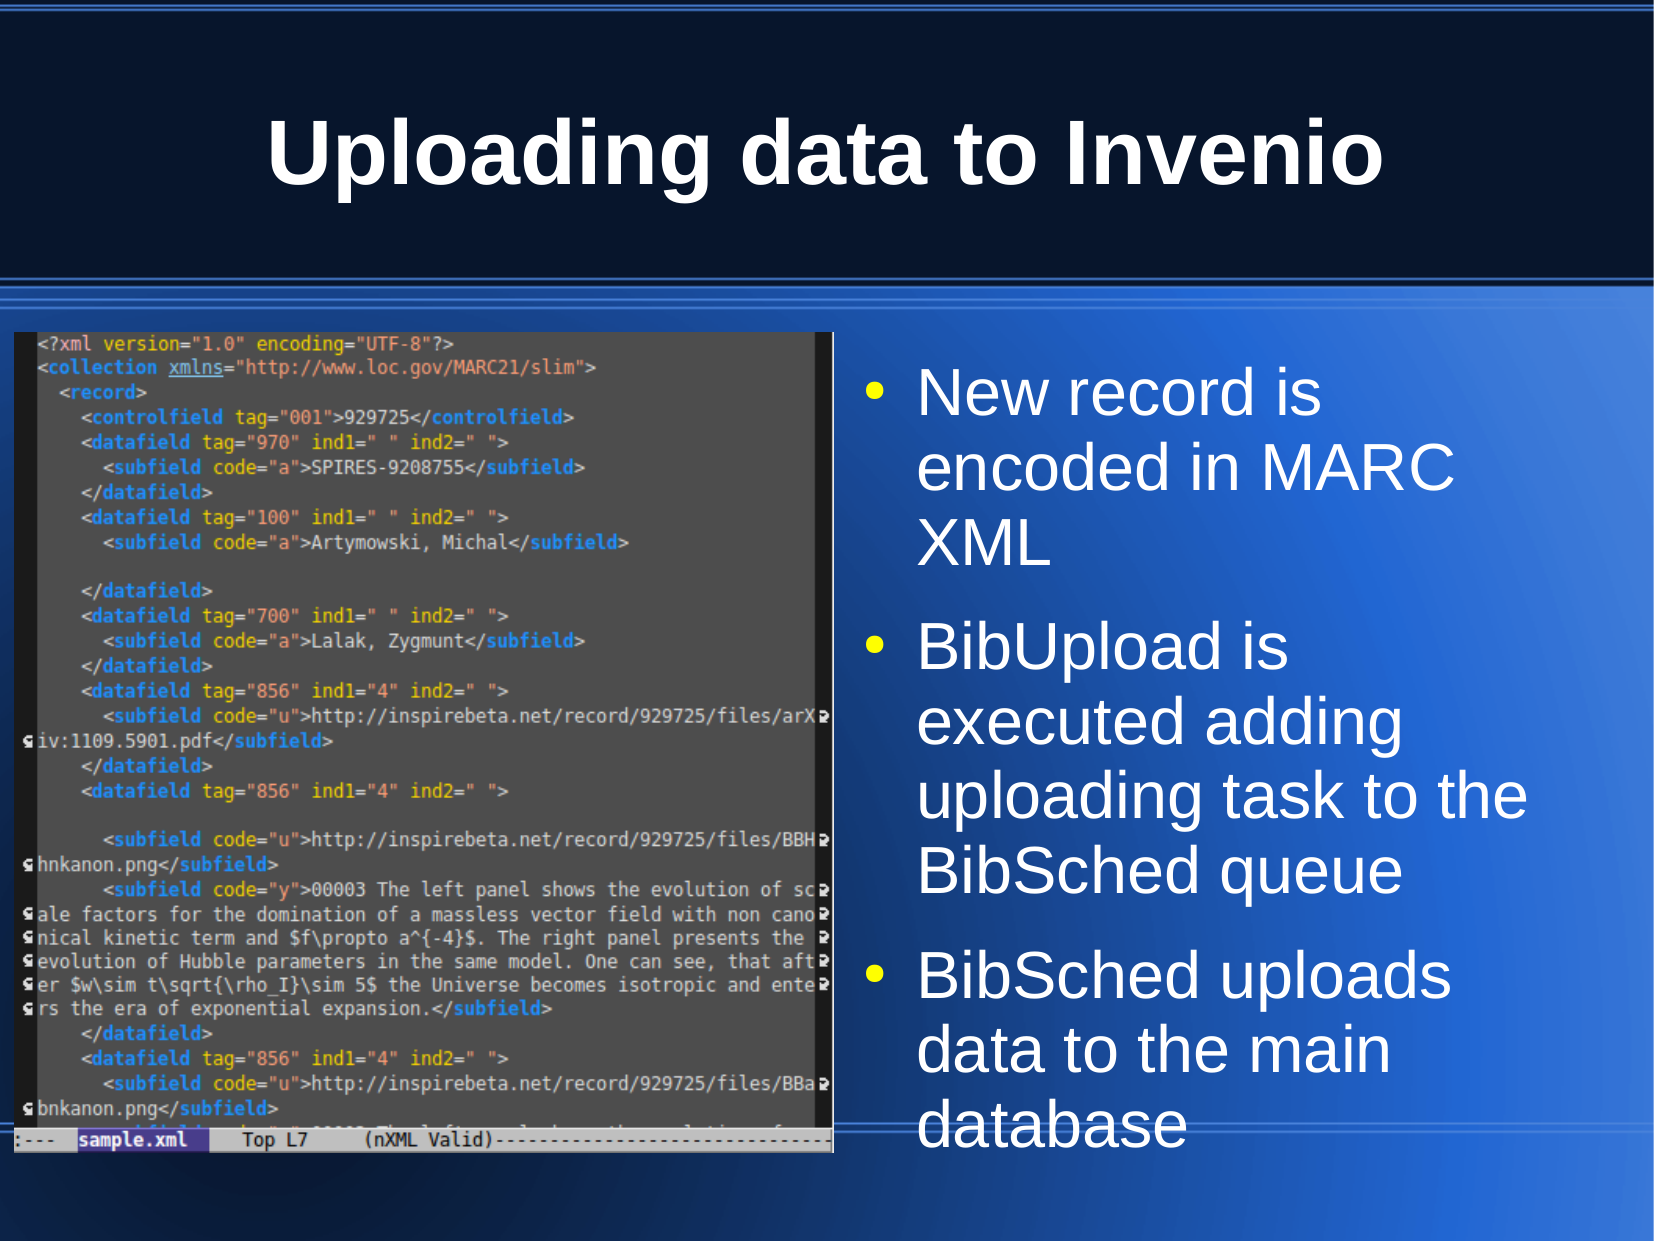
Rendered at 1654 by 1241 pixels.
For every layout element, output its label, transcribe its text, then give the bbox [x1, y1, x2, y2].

picture [0, 0, 1654, 1241]
list New record is encoded in MARC XML BibUpload is executed adding uploading task to the BibSched queue BibSched uploads data to the main database [845, 355, 1572, 1174]
title Uploading data to Invenio [82, 49, 1571, 257]
